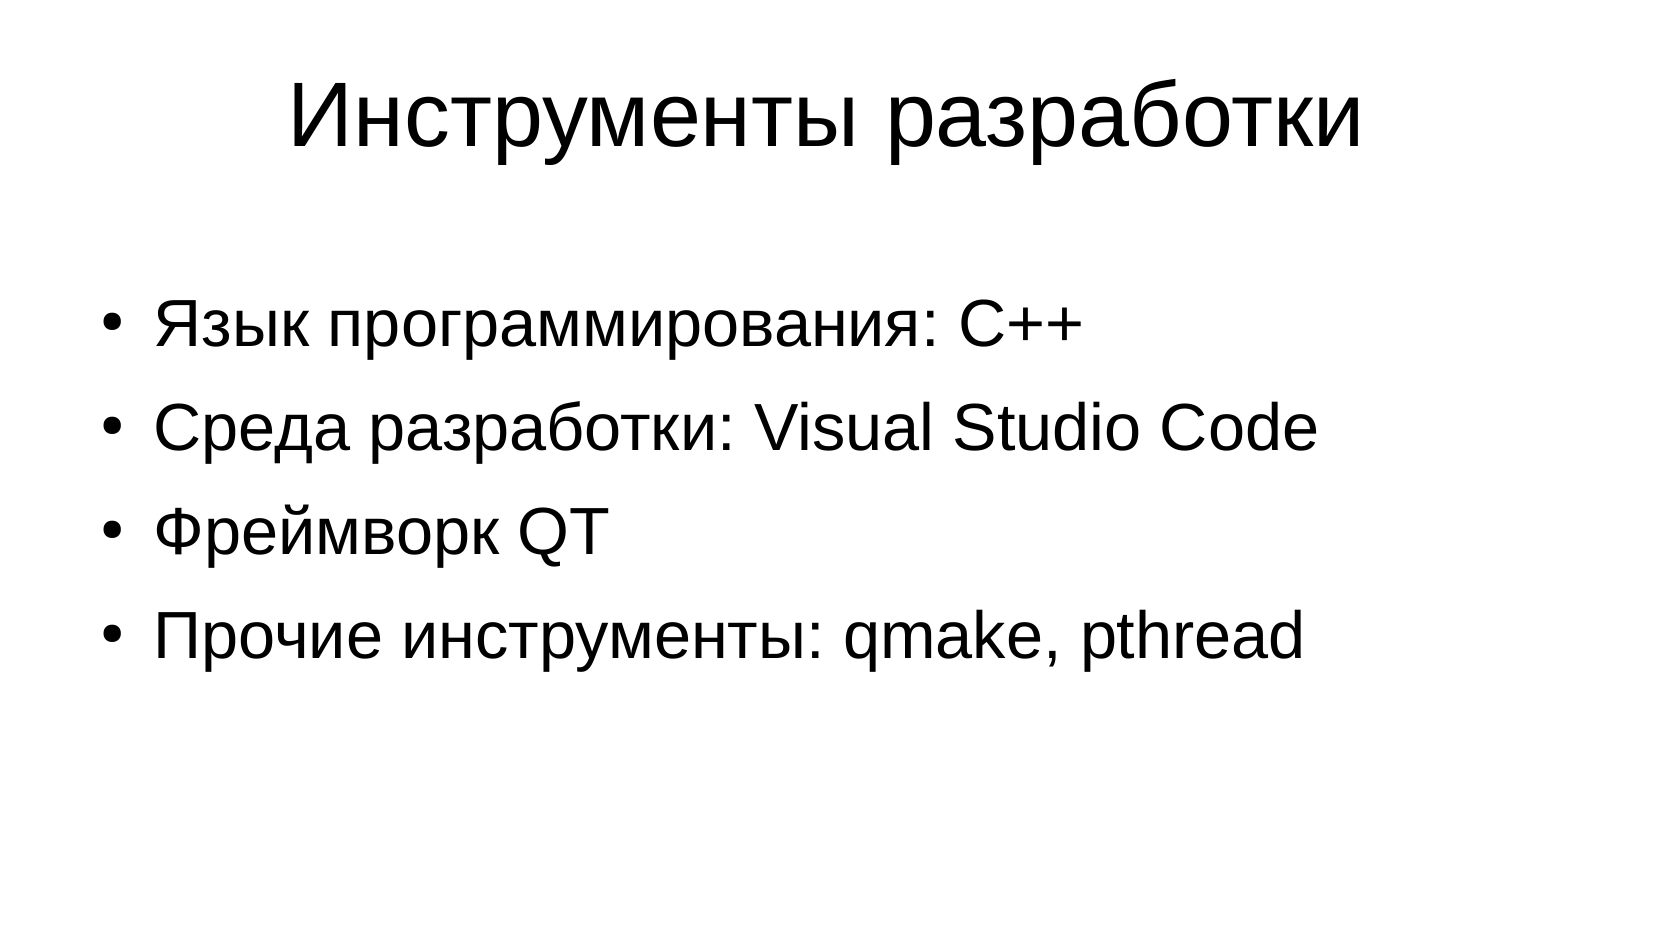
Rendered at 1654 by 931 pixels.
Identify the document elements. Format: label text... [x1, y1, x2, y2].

list Язык программирования: C++ Среда разработки: Visual Studio Code Фреймворк QT Прочие инструменты: qmake, pthread [82, 285, 1571, 826]
title Инструменты разработки [82, 37, 1571, 193]
